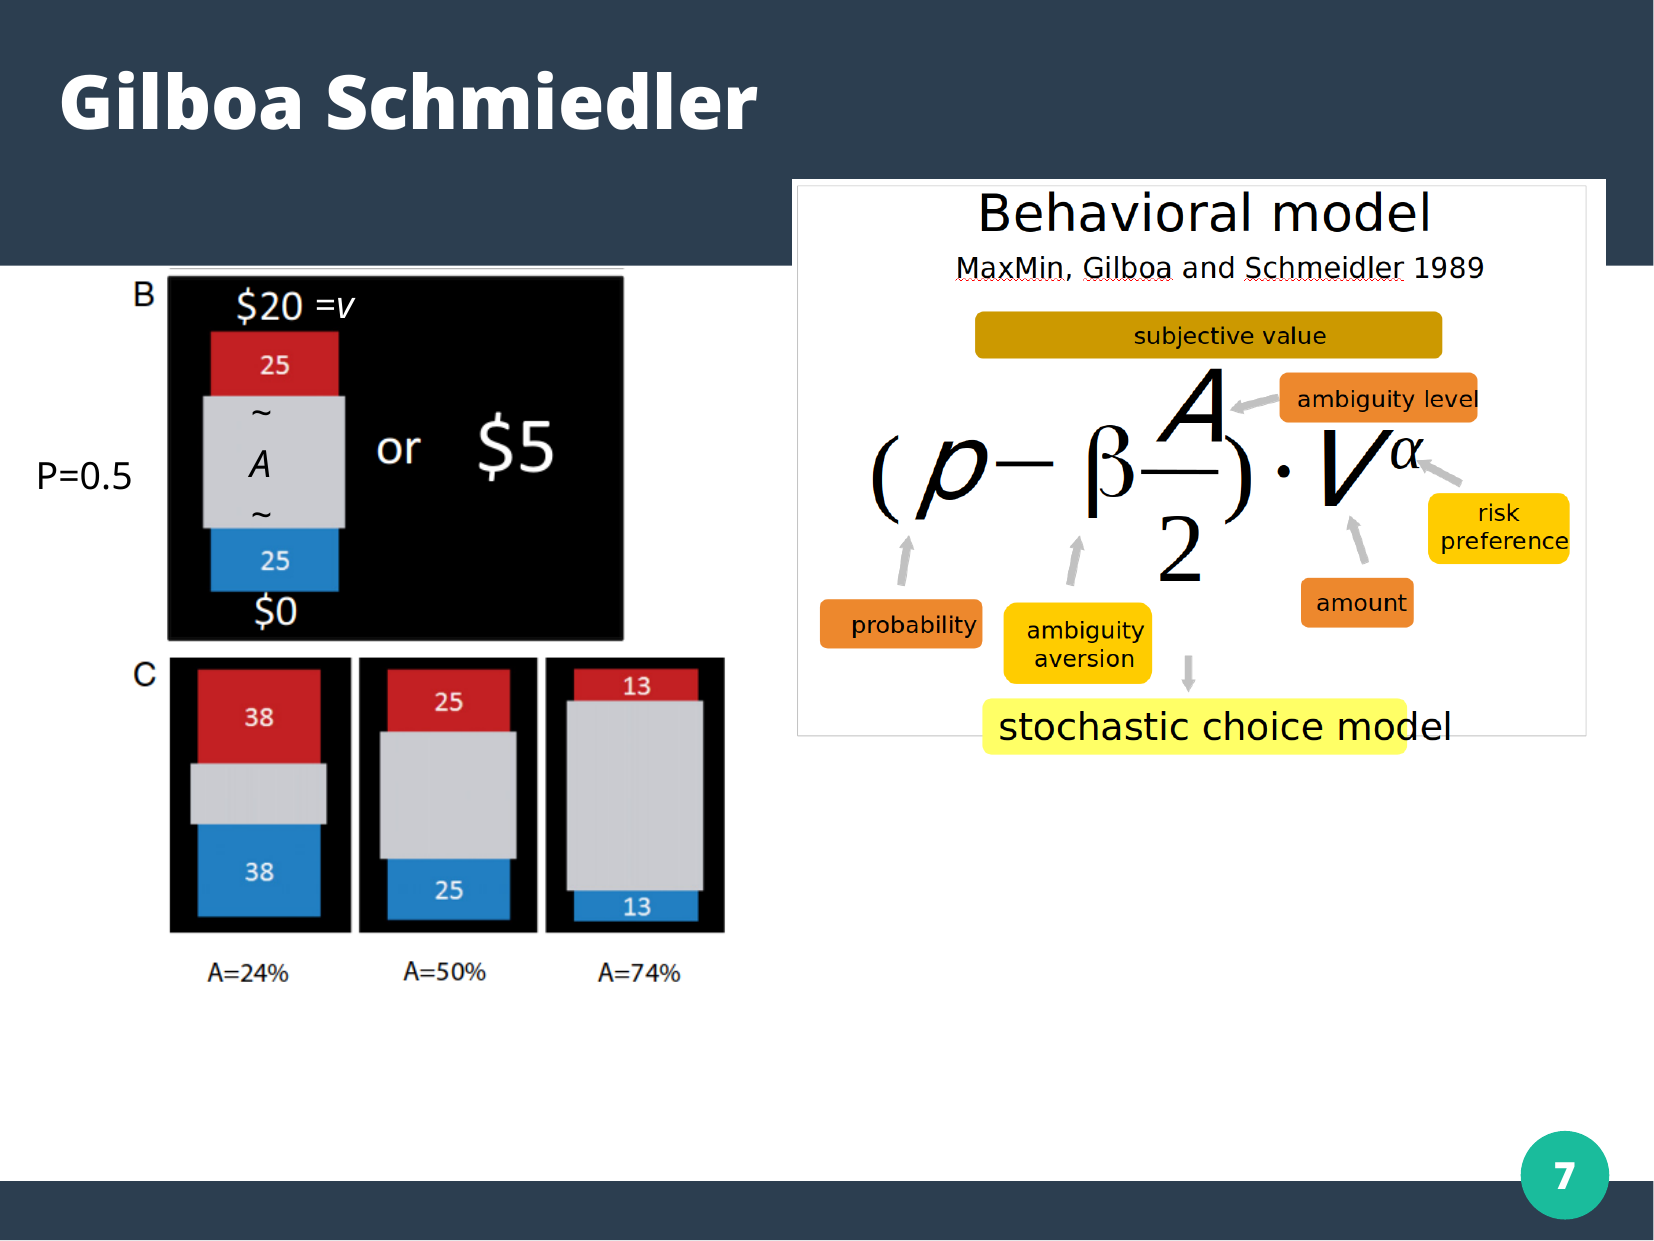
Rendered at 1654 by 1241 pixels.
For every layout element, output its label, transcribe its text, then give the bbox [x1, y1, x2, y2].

title Gilboa Schmiedler [59, 49, 1595, 207]
picture [792, 179, 1606, 757]
text_box =v [300, 271, 436, 346]
text_box P=0.5 [20, 442, 165, 501]
text_box ~ A ~ [235, 379, 331, 526]
picture [129, 268, 736, 997]
